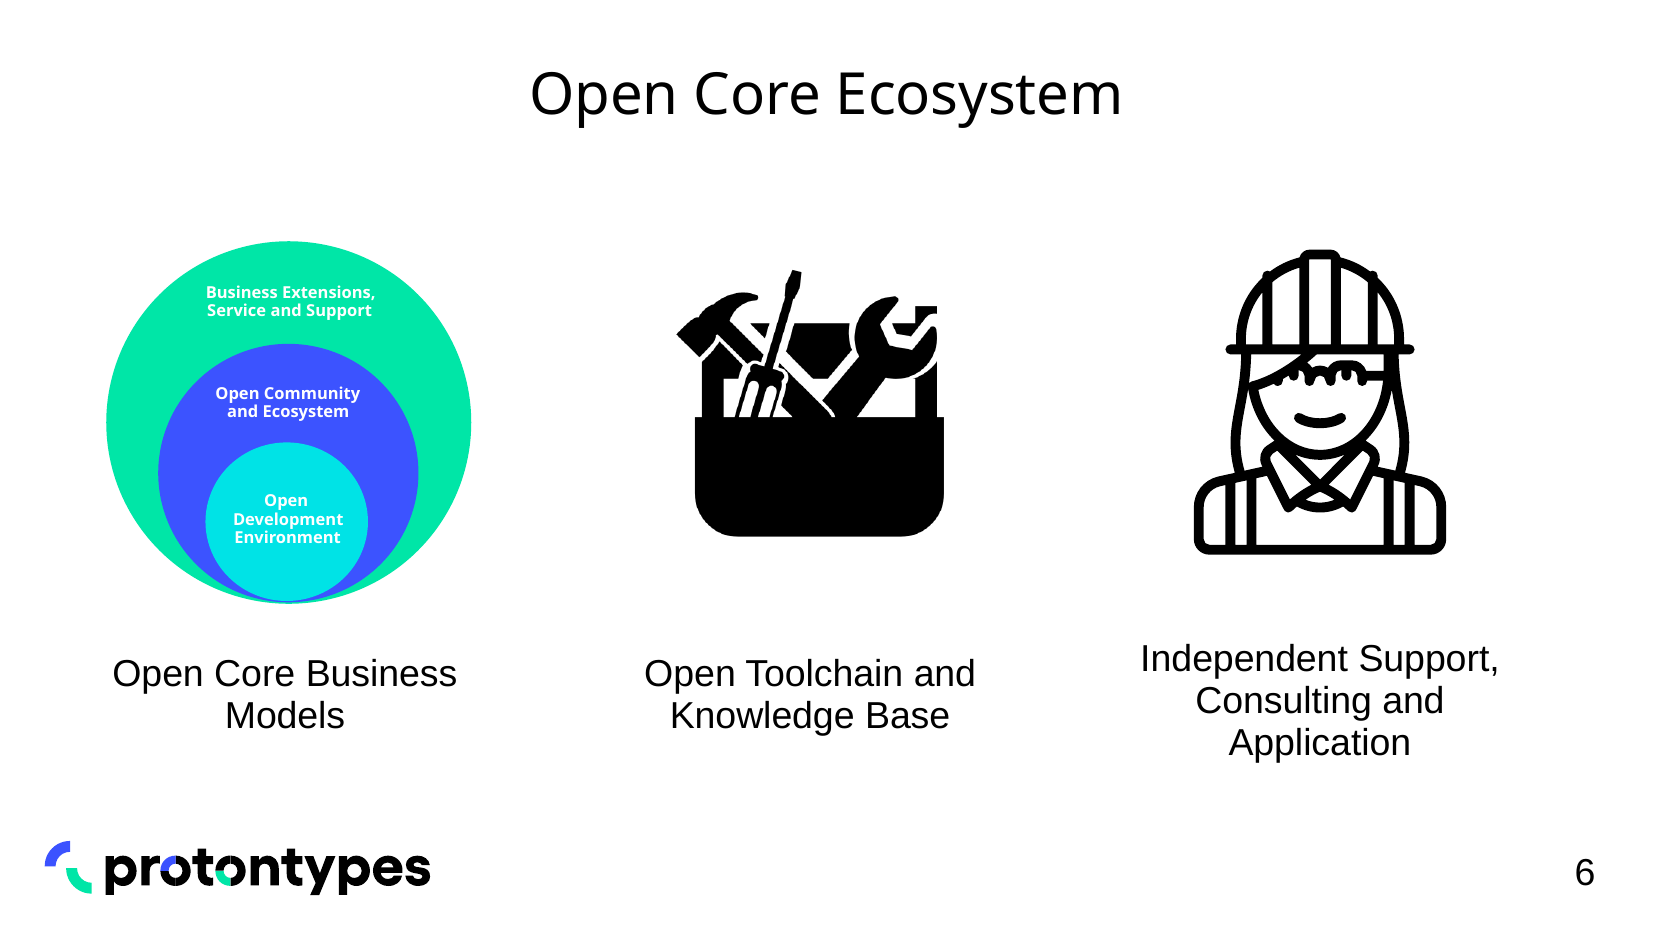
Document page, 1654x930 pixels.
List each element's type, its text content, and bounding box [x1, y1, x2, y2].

text_box Open Core Business Models [75, 645, 496, 744]
text_box Independent Support, Consulting and Application [1110, 630, 1531, 771]
picture [105, 240, 473, 606]
title Open Core Ecosystem [82, 36, 1571, 148]
text_box Open Toolchain and Knowledge Base [600, 645, 1021, 744]
picture [1167, 249, 1473, 556]
picture [676, 269, 944, 537]
